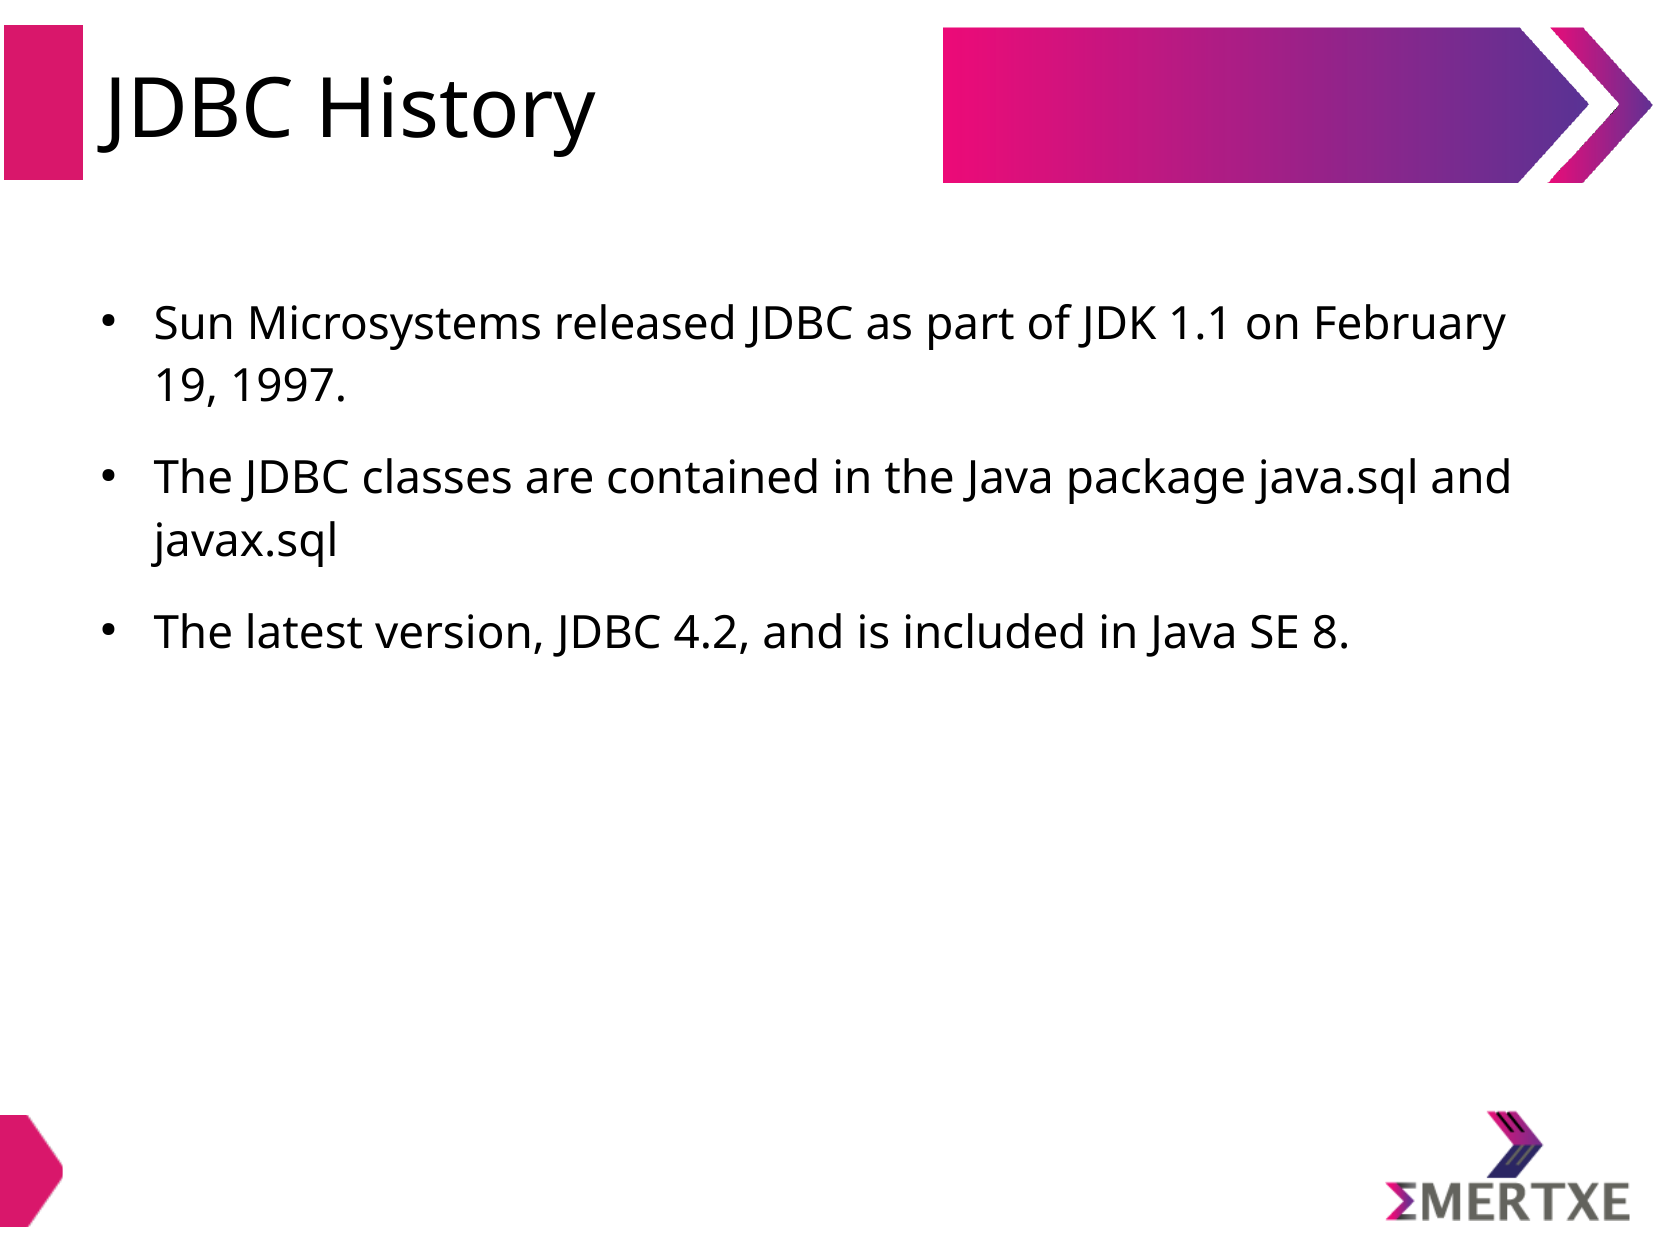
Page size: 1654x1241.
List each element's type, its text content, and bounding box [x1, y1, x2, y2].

title JDBC History [82, 2, 1571, 210]
picture [1571, 27, 1653, 183]
picture [1385, 1107, 1631, 1221]
list Sun Microsystems released JDBC as part of JDK 1.1 on February 19, 1997. The JDBC classes are contained in the Java package java.sql and javax.sql The latest version, JDBC 4.2, and is included in Java SE 8. [82, 290, 1571, 1010]
